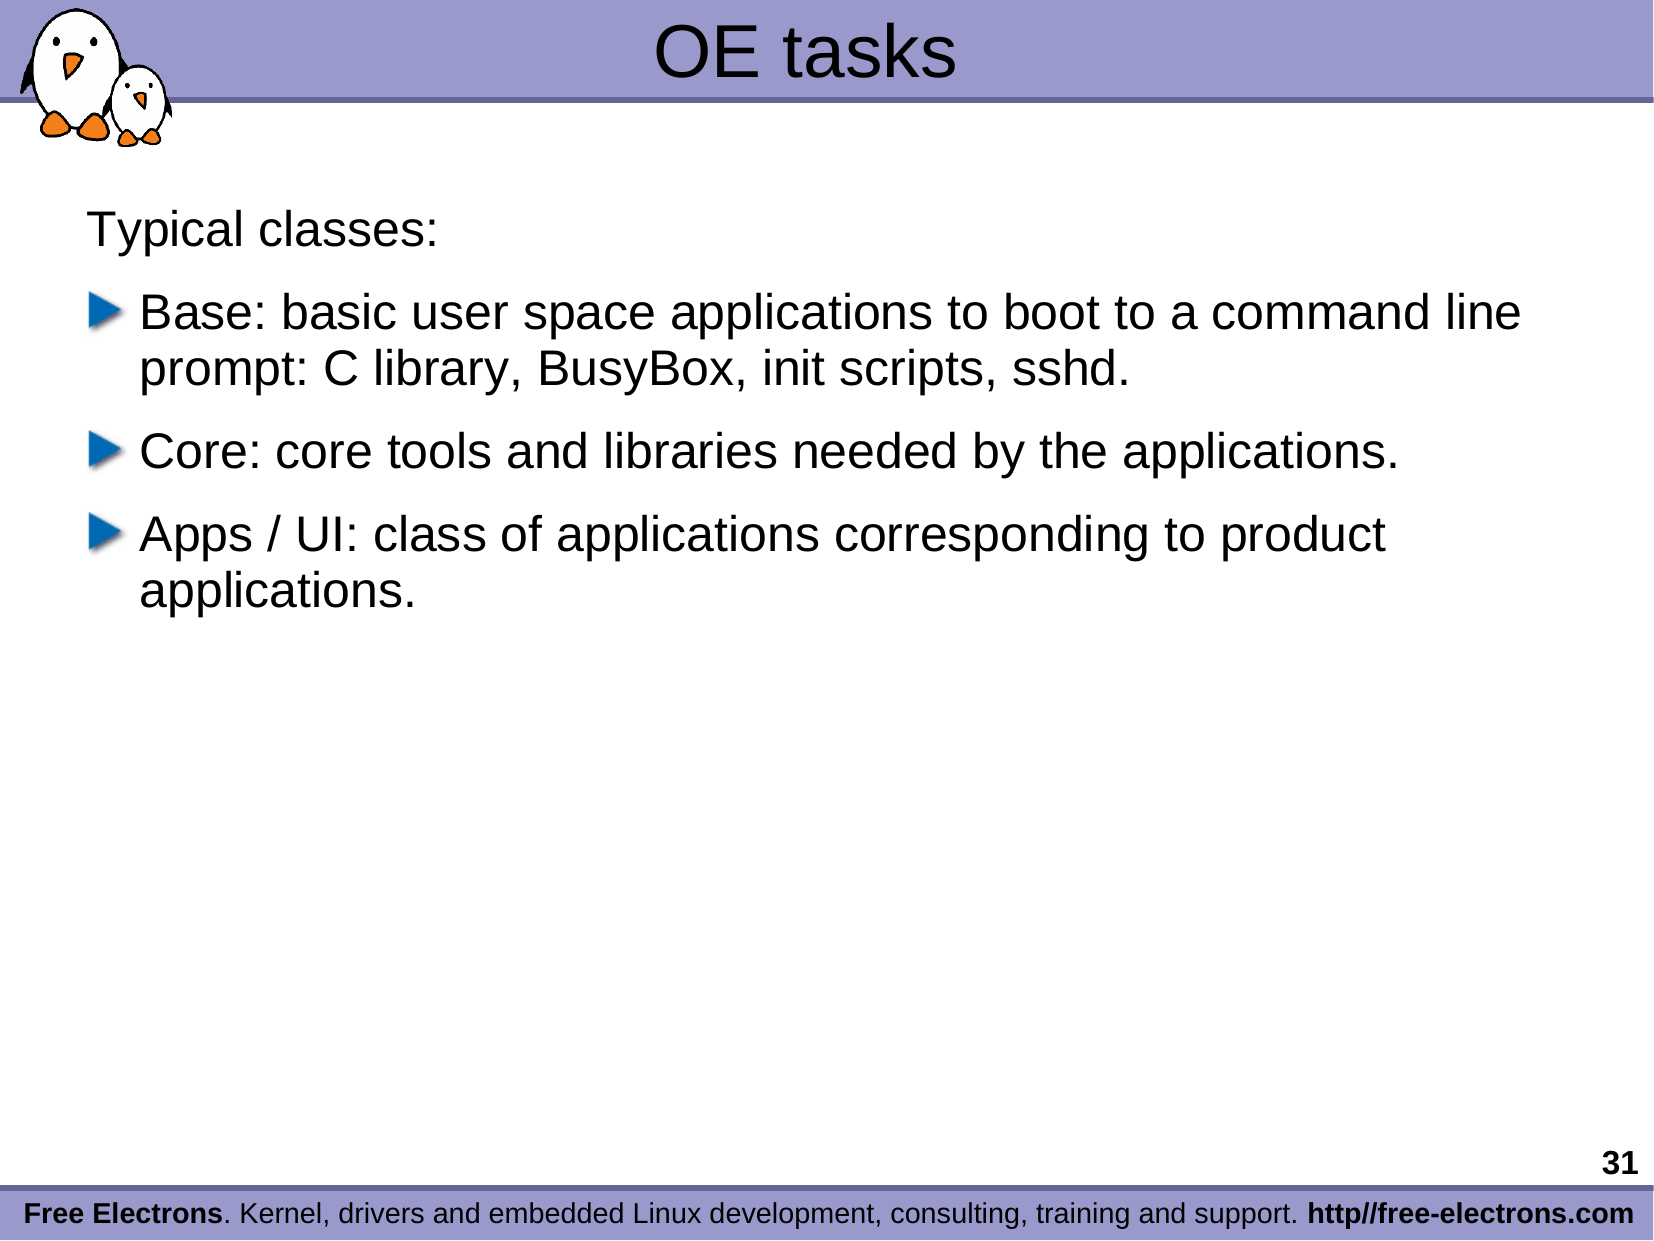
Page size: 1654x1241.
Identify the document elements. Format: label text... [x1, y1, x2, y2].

list Typical classes: Base: basic user space applications to boot to a command line prompt: C library, BusyBox, init scripts, sshd. Core: core tools and libraries needed by the applications. Apps / UI: class of applications corresponding to product applications. [68, 201, 1592, 1118]
picture [20, 8, 172, 147]
title OE tasks [60, 0, 1551, 104]
